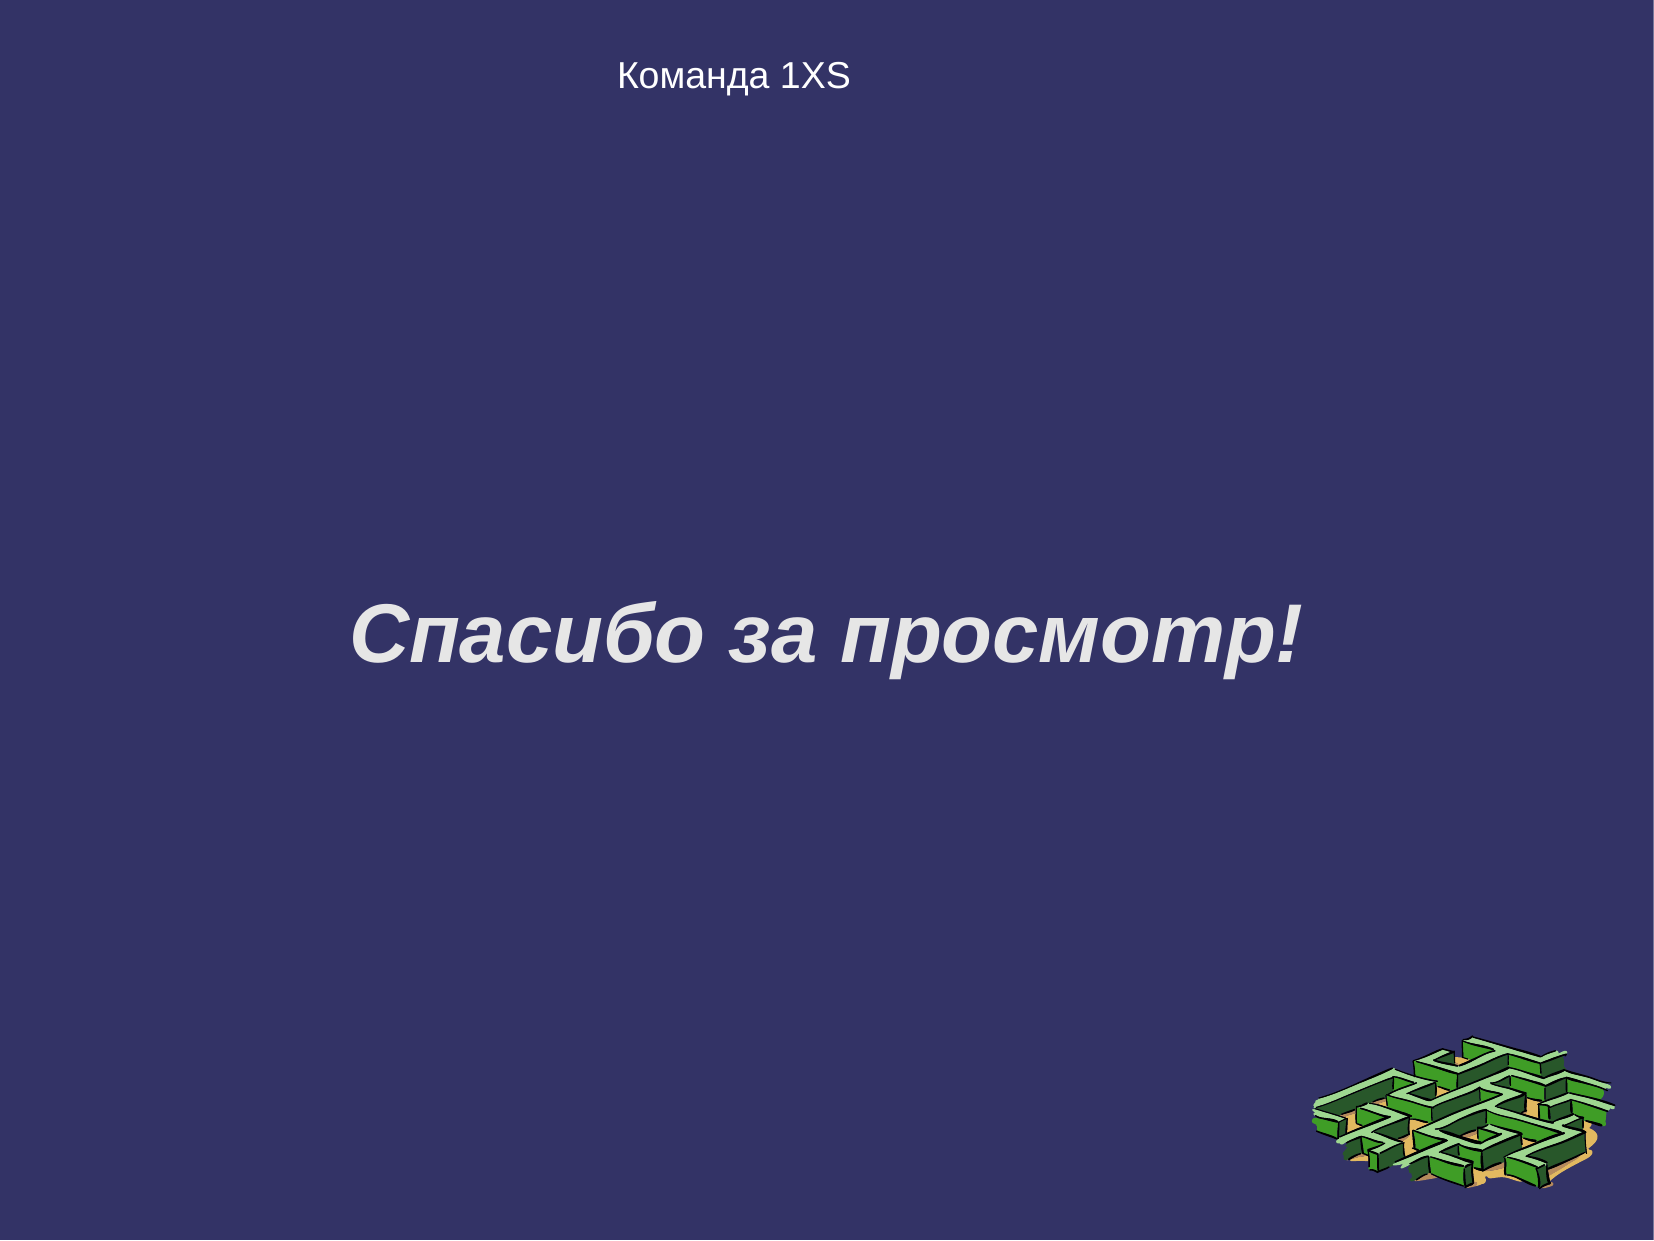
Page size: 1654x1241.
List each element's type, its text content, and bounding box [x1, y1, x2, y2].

title Спасибо за просмотр! [177, 578, 1477, 680]
text_box Команда 1XS [602, 47, 1571, 105]
